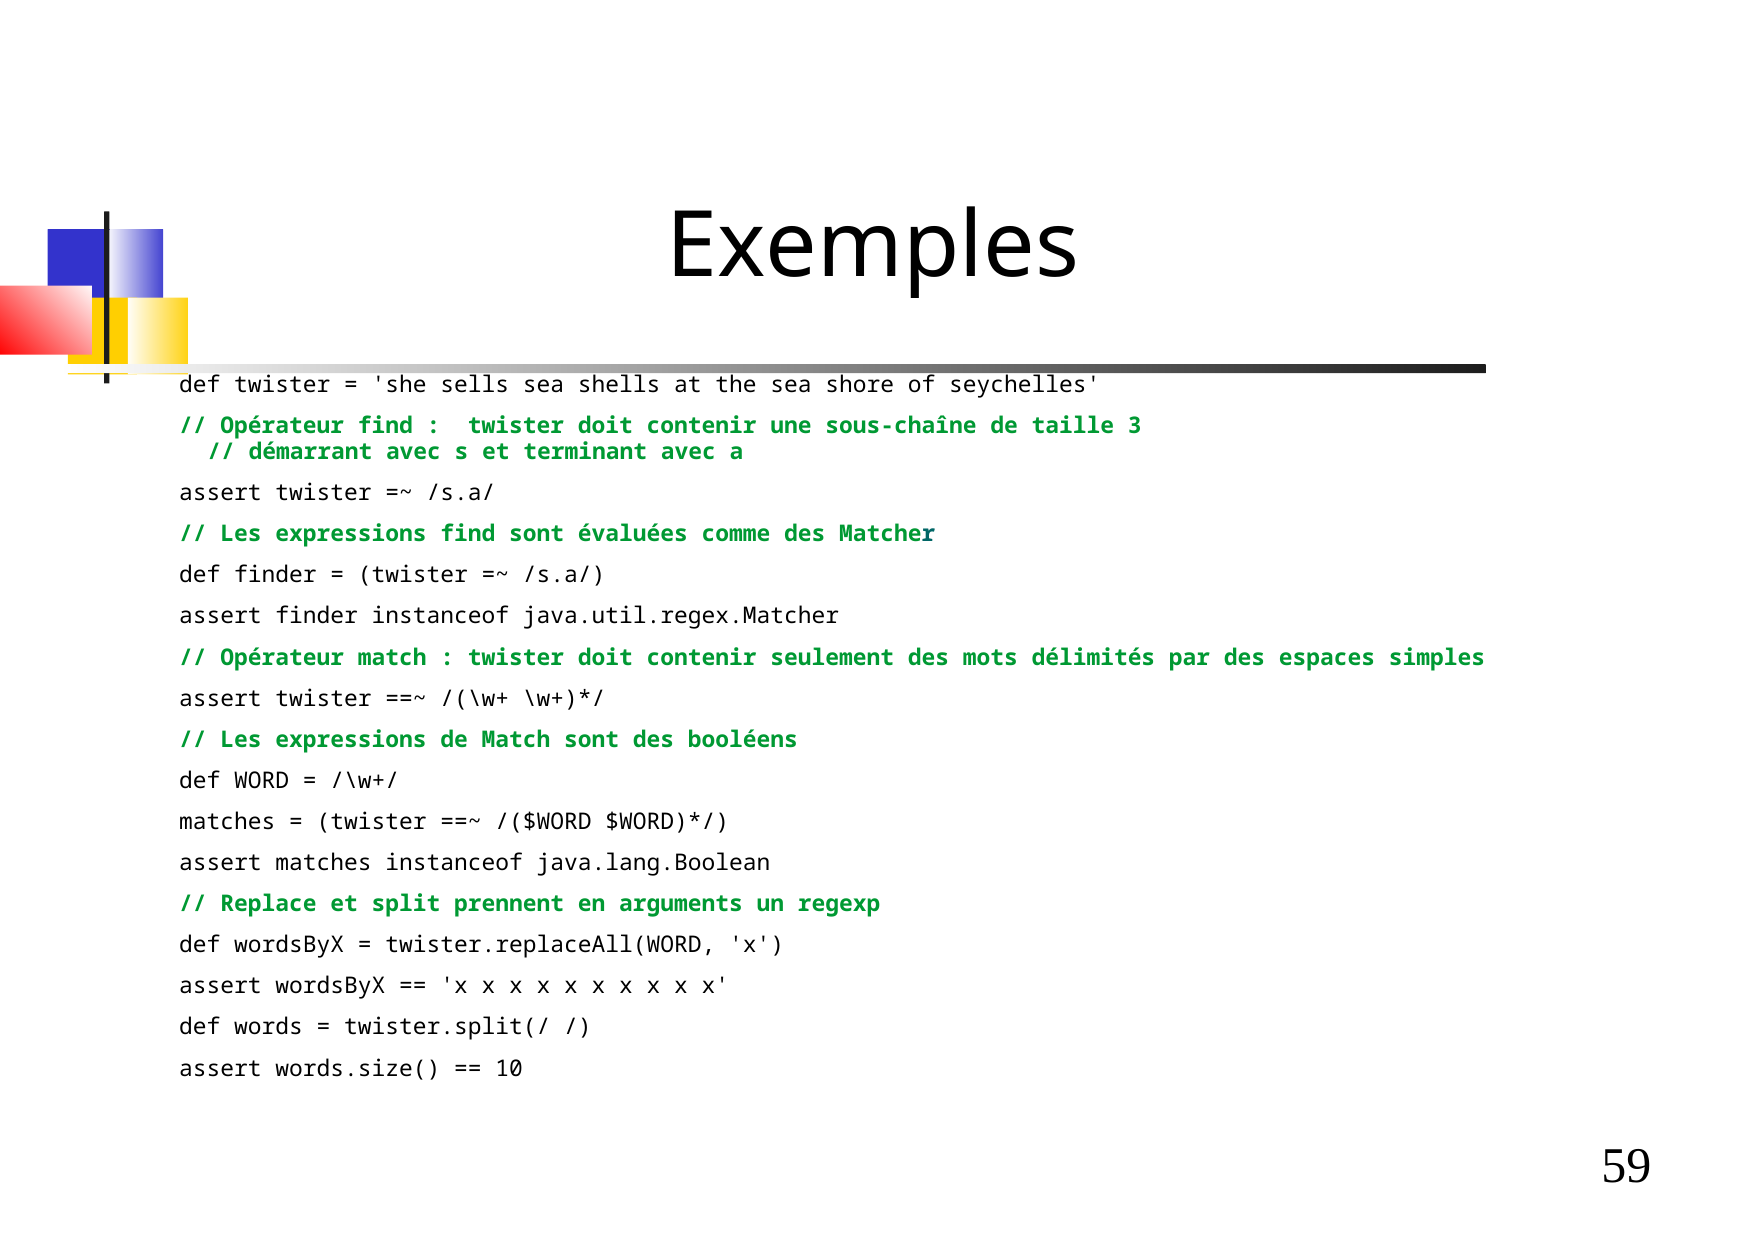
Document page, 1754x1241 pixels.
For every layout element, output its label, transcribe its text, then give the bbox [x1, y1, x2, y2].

title Exemples [179, 139, 1567, 351]
list def twister = 'she sells sea shells at the sea shore of seychelles' // Opérateur find : twister doit contenir une sous-chaîne de taille 3 // démarrant avec s et terminant avec a assert twister =~ /s.a/ // Les expressions find sont évaluées comme des Matcher def finder = (twister =~ /s.a/) assert finder instanceof java.util.regex.Matcher // Opérateur match : twister doit contenir seulement des mots délimités par des espaces simples assert twister ==~ /(\w+ \w+)*/ // Les expressions de Match sont des booléens def WORD = /\w+/ matches = (twister ==~ /($WORD $WORD)*/) assert matches instanceof java.lang.Boolean // Replace et split prennent en arguments un regexp def wordsByX = twister.replaceAll(WORD, 'x') assert wordsByX == 'x x x x x x x x x x' def words = twister.split(/ /) assert words.size() == 10 [179, 371, 1567, 1091]
